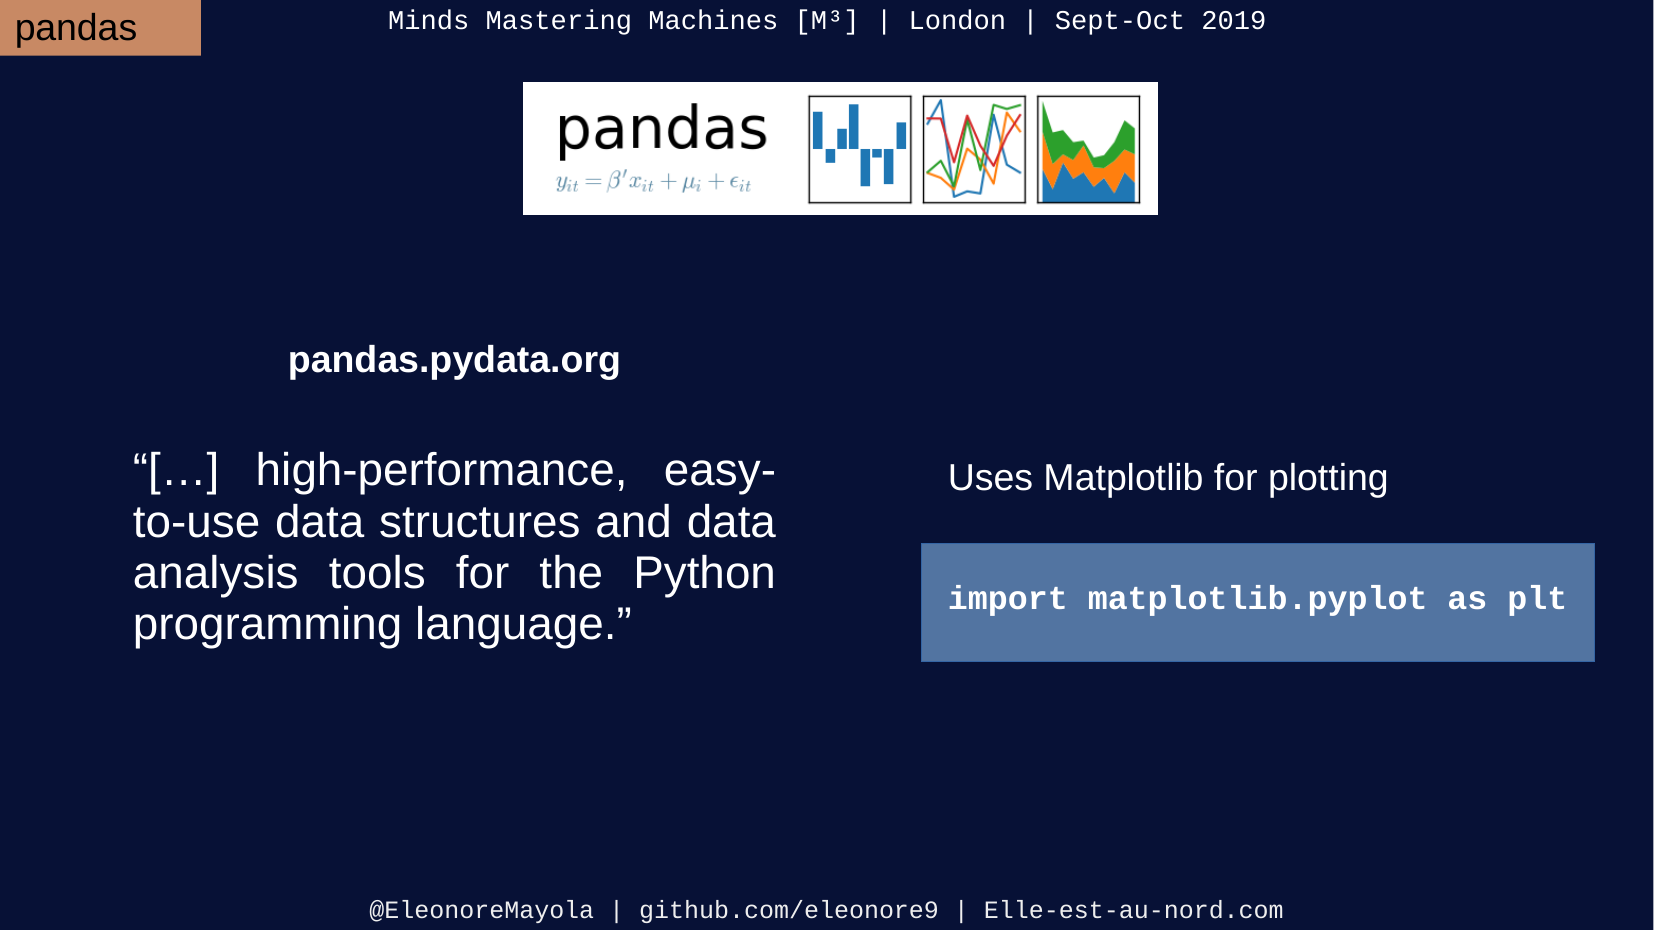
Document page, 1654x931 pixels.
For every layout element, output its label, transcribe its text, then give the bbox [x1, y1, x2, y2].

text_box @EleonoreMayola | github.com/eleonore9 | Elle-est-au-nord.com [295, 862, 1359, 931]
text_box “[…] high-performance, easy-to-use data structures and data analysis tools for the Python programming language.” [118, 437, 792, 709]
text_box Uses Matplotlib for plotting import matplotlib.pyplot as plt [933, 448, 1595, 632]
text_box [921, 543, 1595, 662]
text_box pandas [0, 0, 201, 56]
text_box pandas.pydata.org [273, 330, 637, 388]
text_box Minds Mastering Machines [M³] | London | Sept-Oct 2019 [265, 0, 1388, 60]
picture [523, 82, 1158, 215]
text_box [153, 330, 638, 414]
